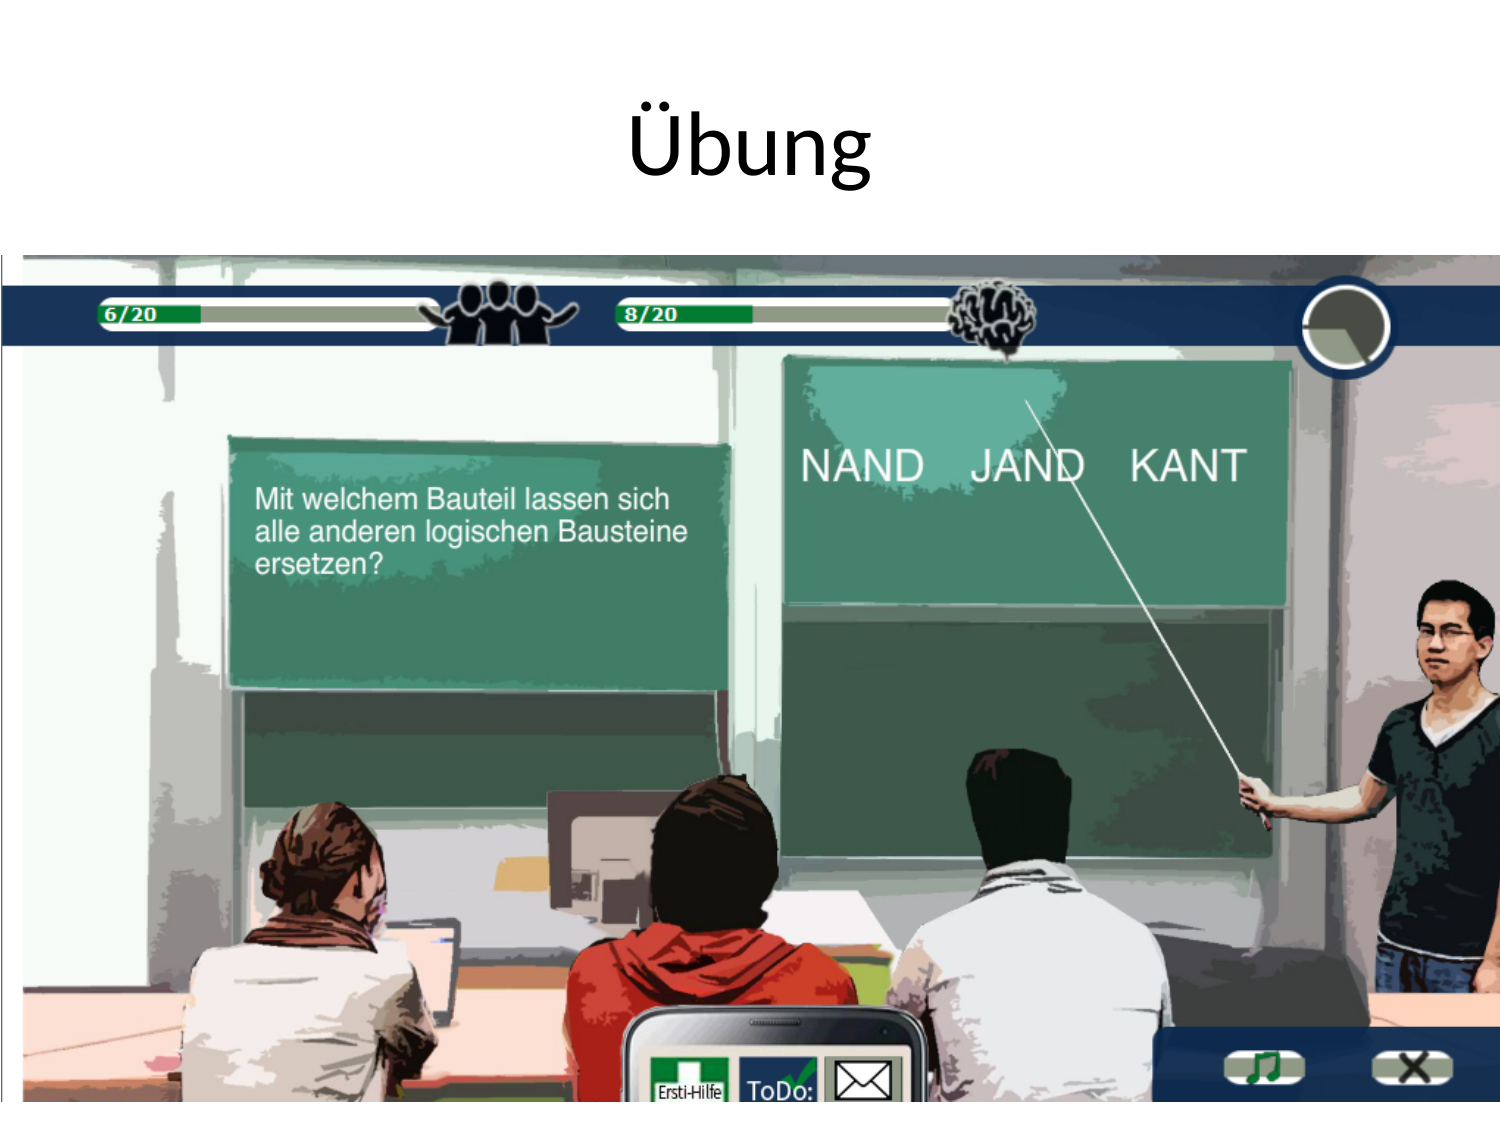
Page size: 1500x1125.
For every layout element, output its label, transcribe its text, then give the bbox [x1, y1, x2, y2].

picture [1, 255, 1500, 1102]
title Übung [75, 45, 1426, 233]
